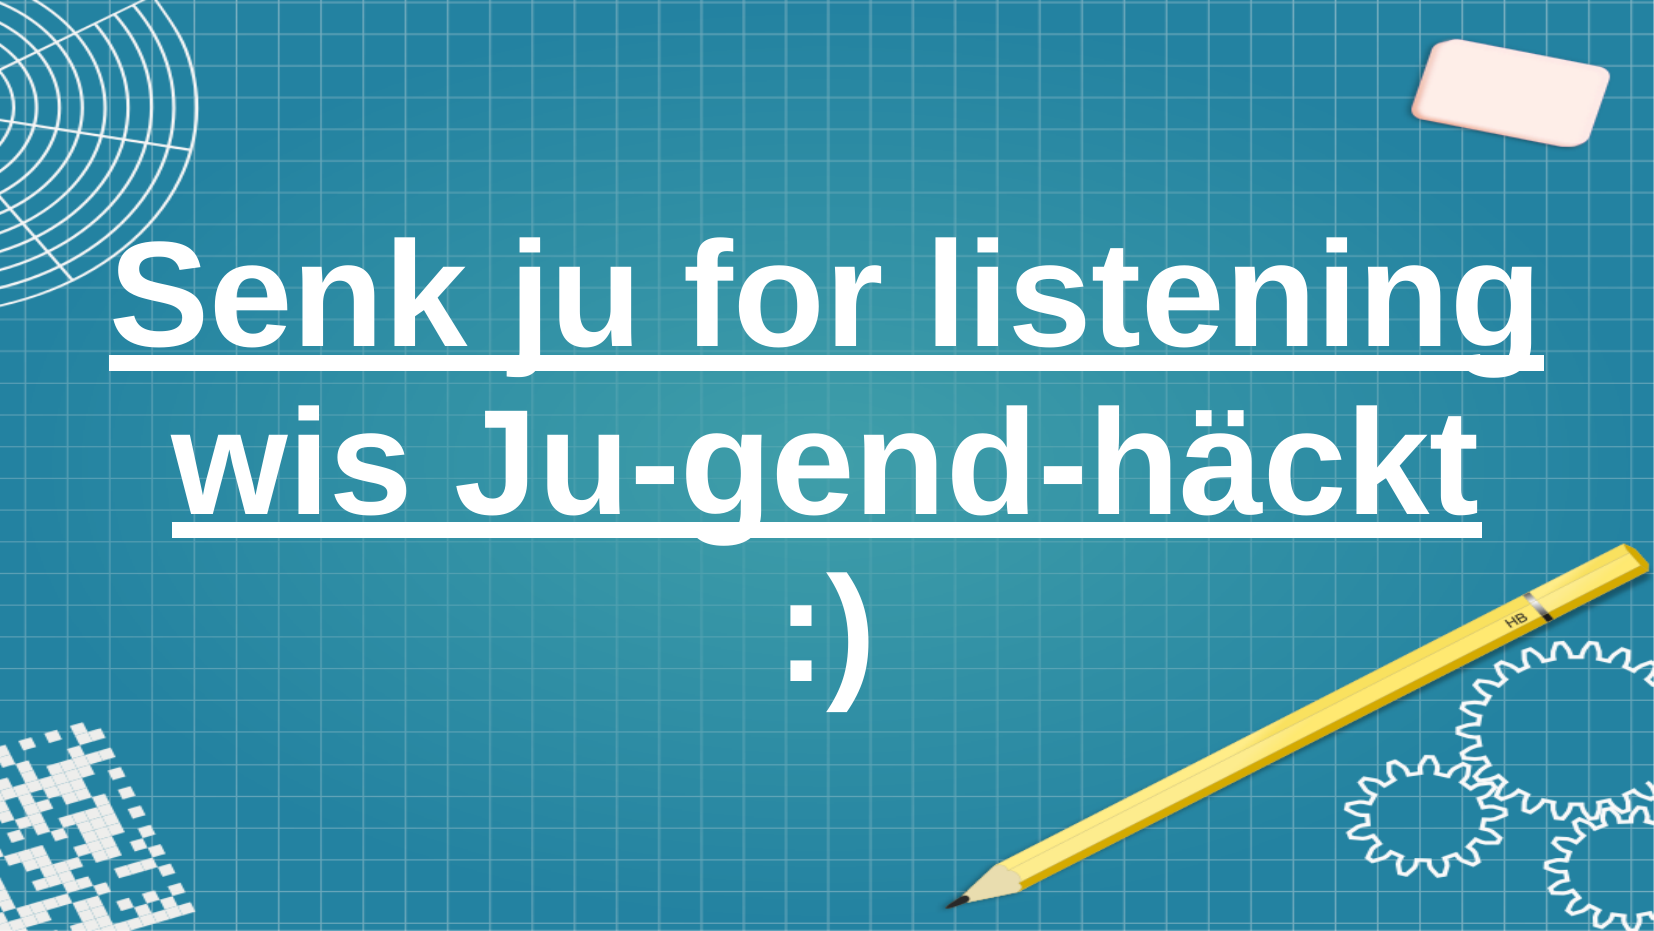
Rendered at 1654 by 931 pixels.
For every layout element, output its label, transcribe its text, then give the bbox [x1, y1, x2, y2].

title Senk ju for listening wis Ju-gend-häckt :) [82, 132, 1571, 792]
picture [0, 0, 1654, 931]
